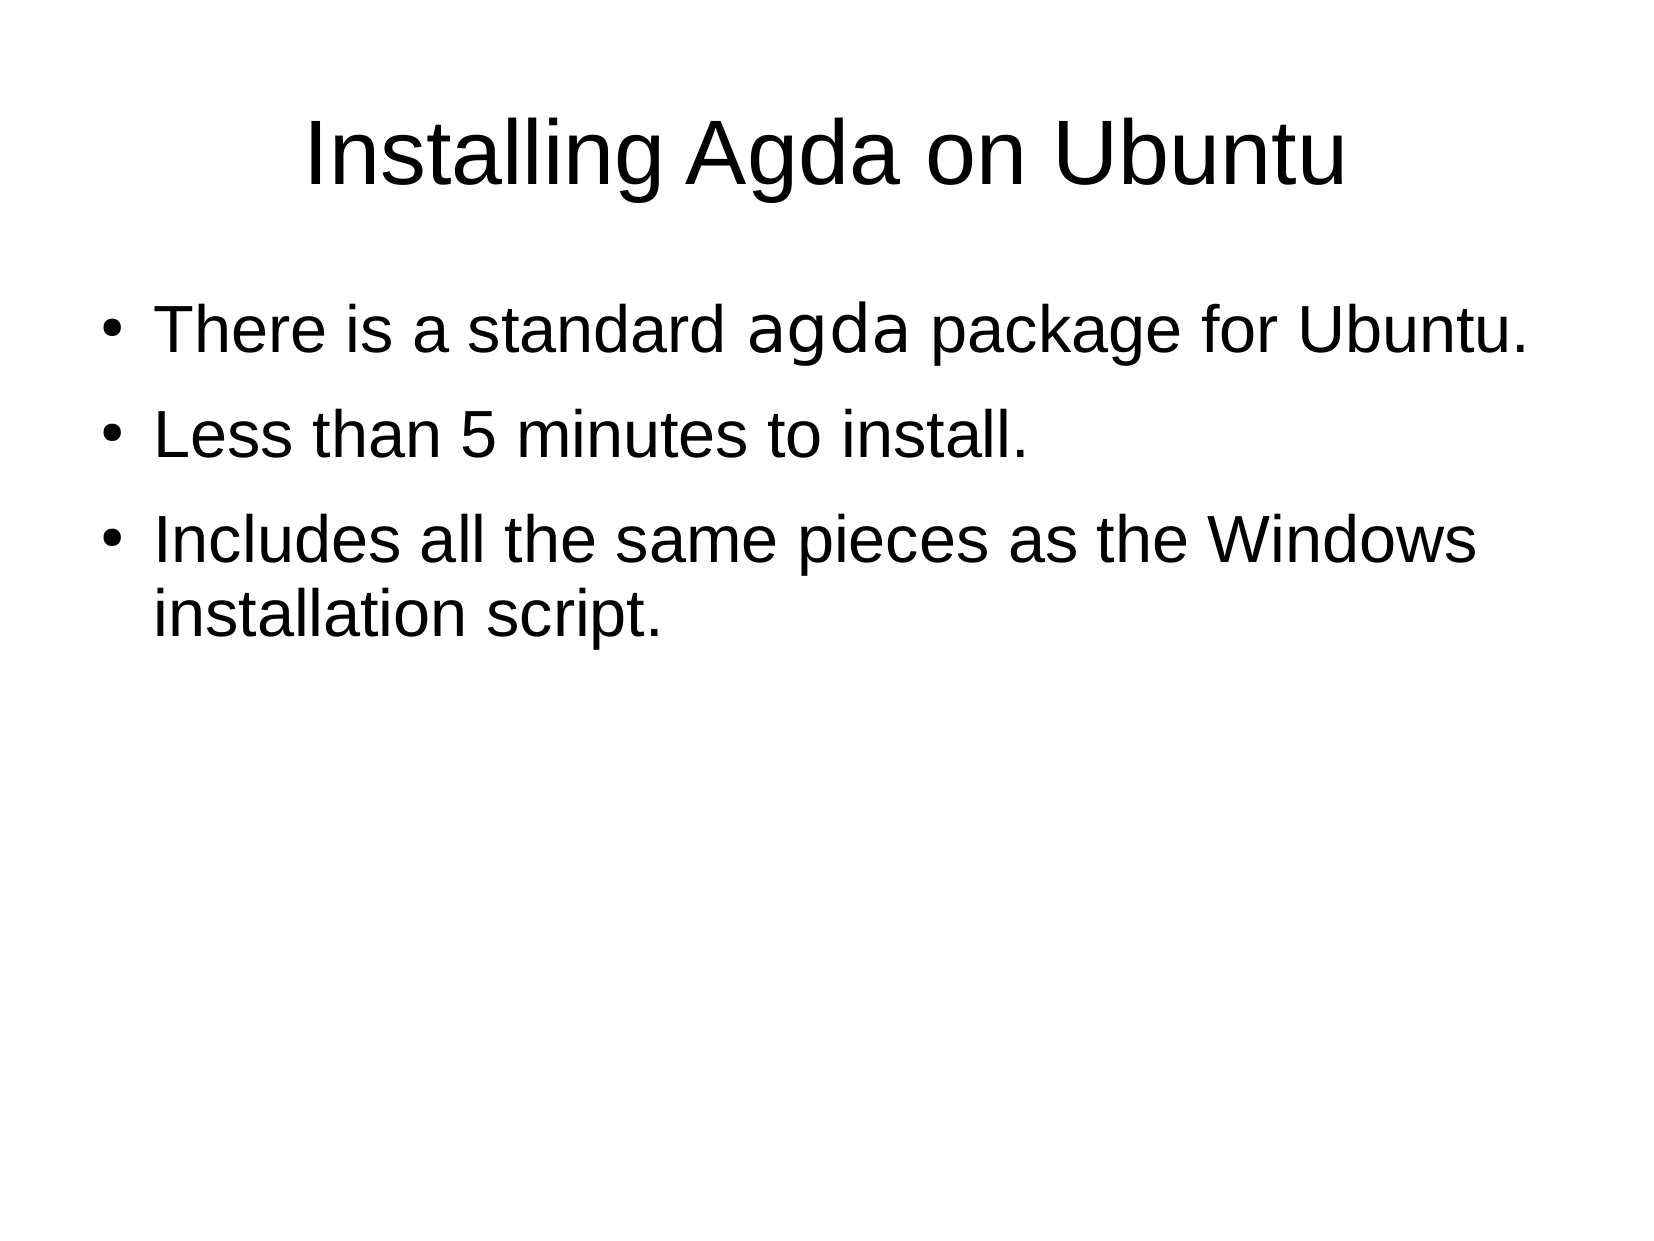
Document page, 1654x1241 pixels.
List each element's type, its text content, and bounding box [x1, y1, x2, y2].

title Installing Agda on Ubuntu [82, 49, 1571, 257]
list There is a standard agda package for Ubuntu. Less than 5 minutes to install. Includes all the same pieces as the Windows installation script. [82, 290, 1571, 1109]
